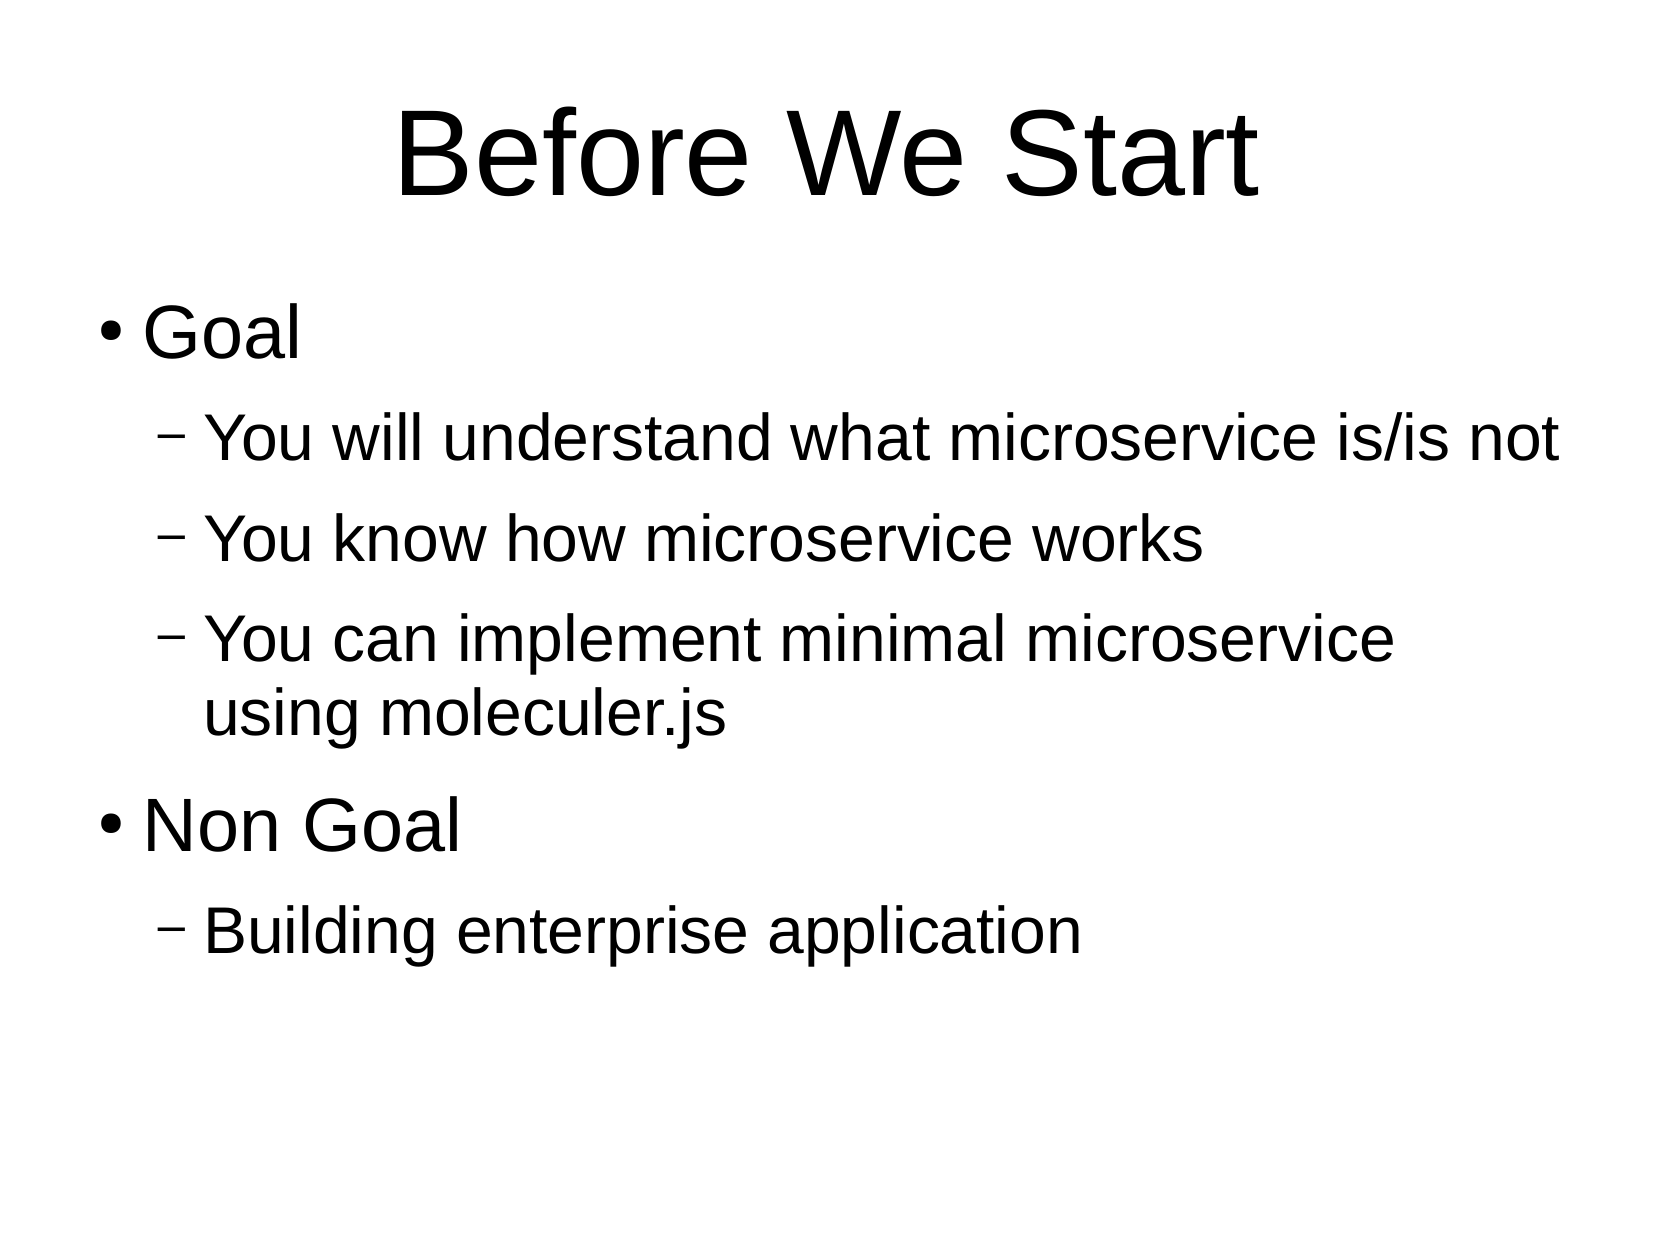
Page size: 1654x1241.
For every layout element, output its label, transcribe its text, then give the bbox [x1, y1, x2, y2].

title Before We Start [82, 49, 1571, 257]
list Goal You will understand what microservice is/is not You know how microservice works You can implement minimal microservice using moleculer.js Non Goal Building enterprise application [82, 290, 1571, 1010]
